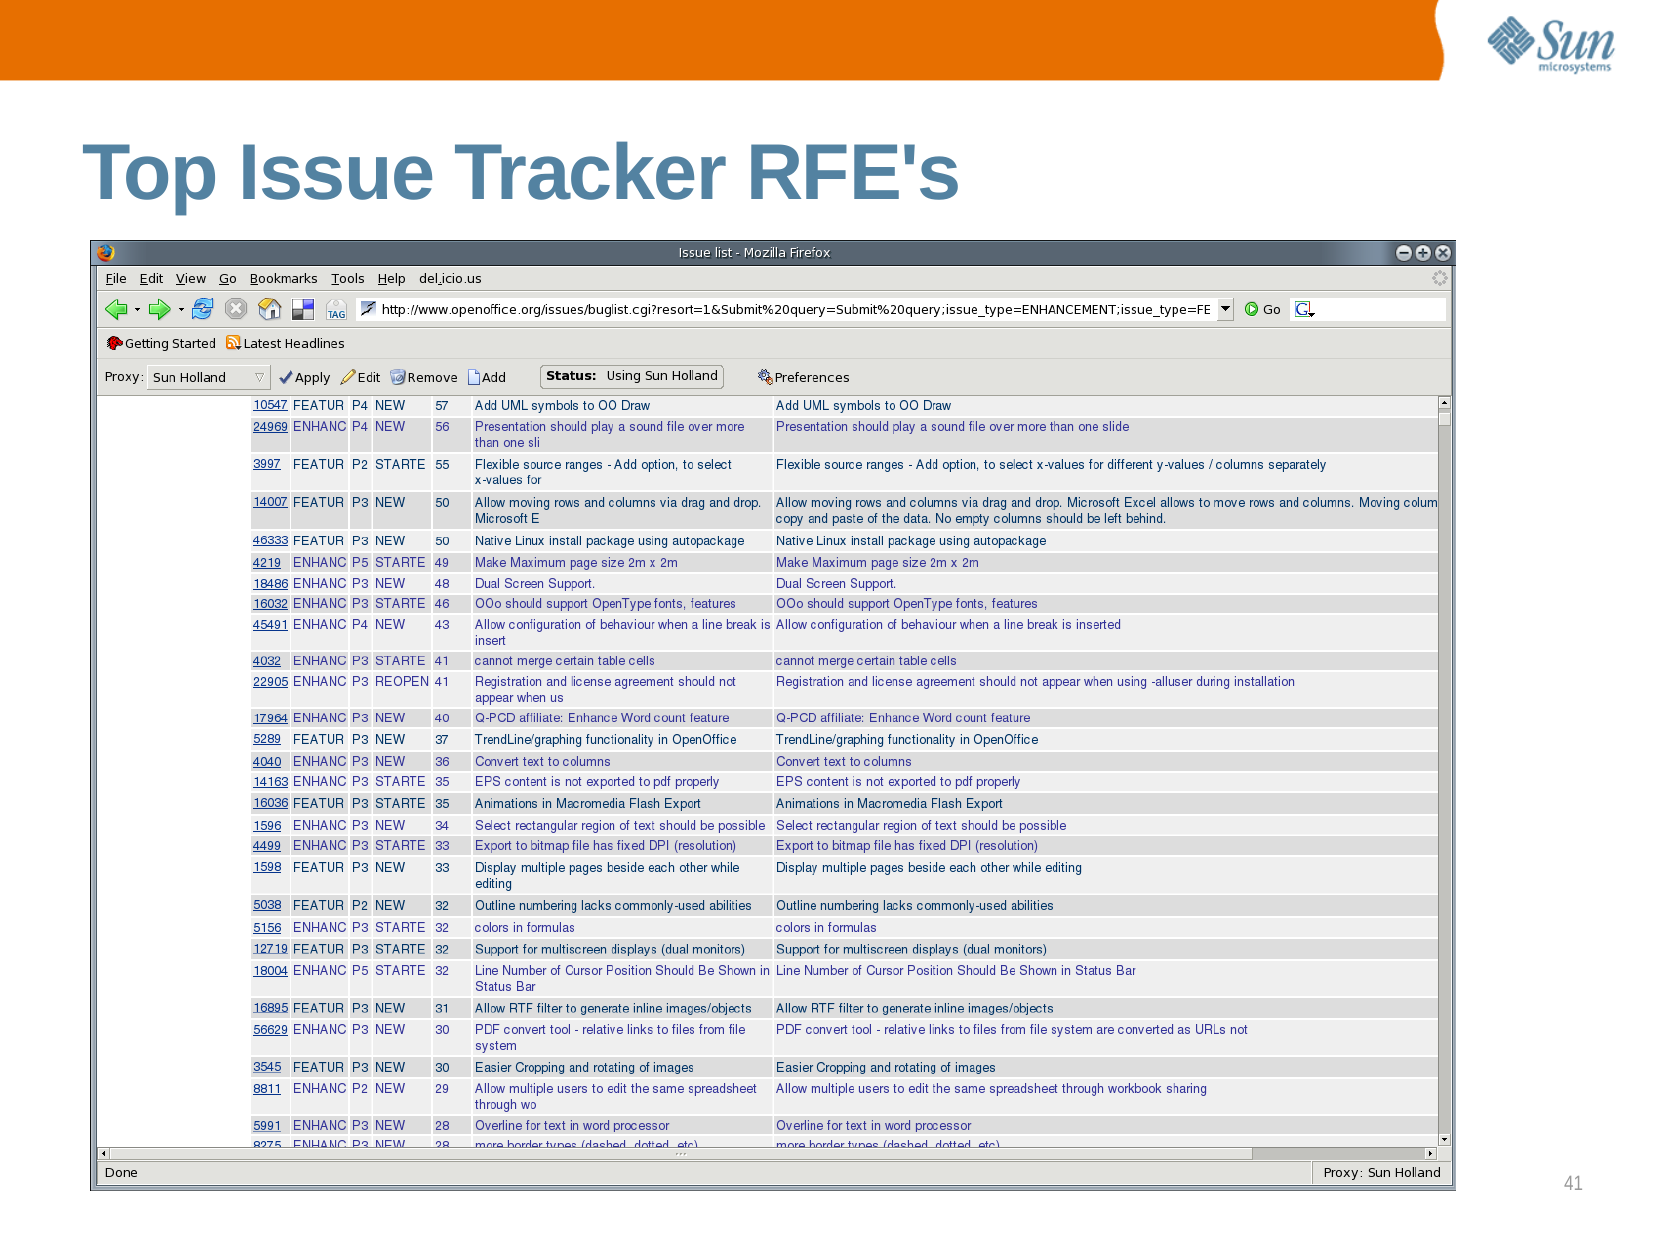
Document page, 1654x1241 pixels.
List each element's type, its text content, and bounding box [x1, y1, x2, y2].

picture [90, 240, 1456, 1191]
title Top Issue Tracker RFE's [82, 135, 1585, 251]
picture [0, 0, 1654, 83]
